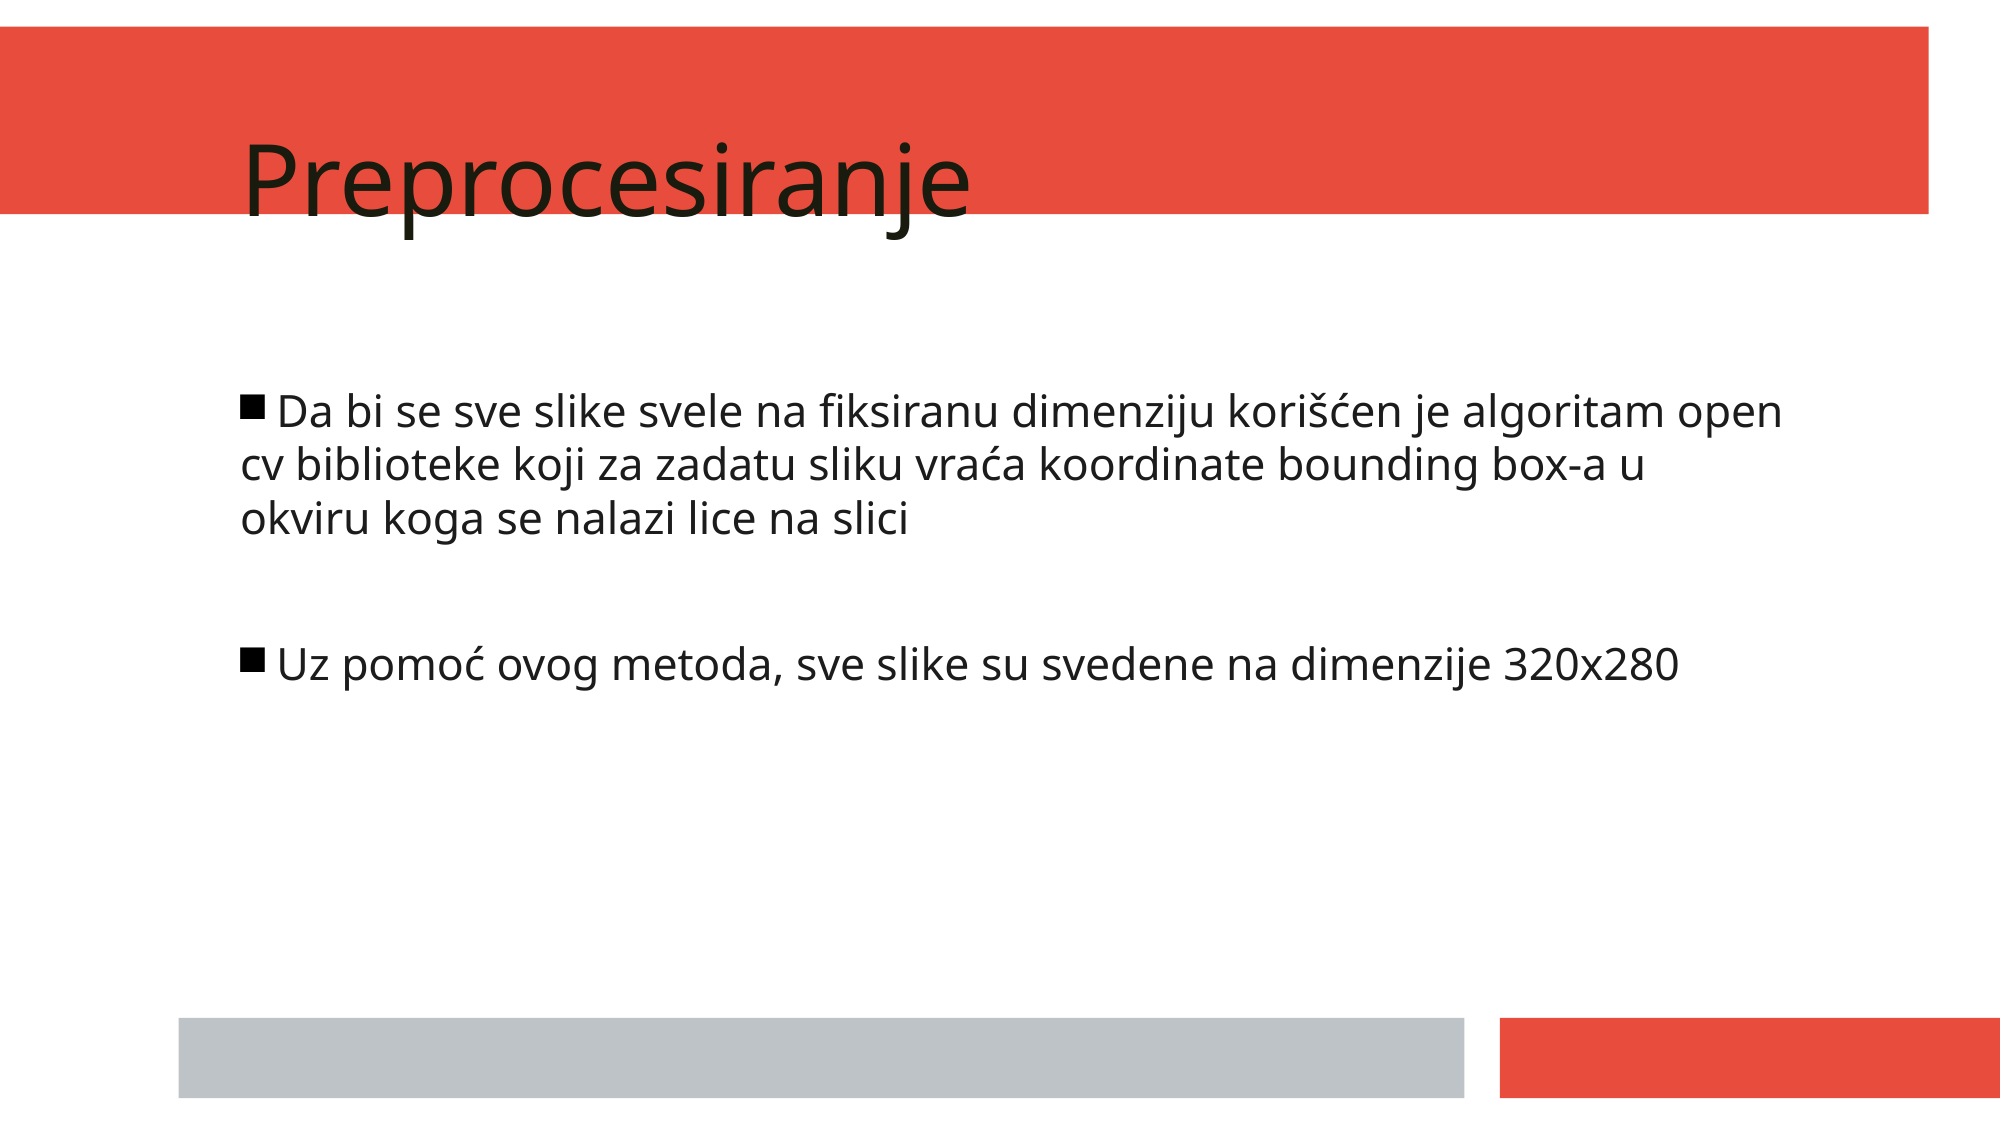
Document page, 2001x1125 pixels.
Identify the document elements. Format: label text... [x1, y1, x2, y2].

list Da bi se sve slike svele na fiksiranu dimenziju korišćen je algoritam open cv biblioteke koji za zadatu sliku vraća koordinate bounding box-a u okviru koga se nalazi lice na slici Uz pomoć ovog metoda, sve slike su svedene na dimenzije 320x280 [225, 375, 1800, 963]
title Preprocesiranje [225, 112, 1800, 357]
